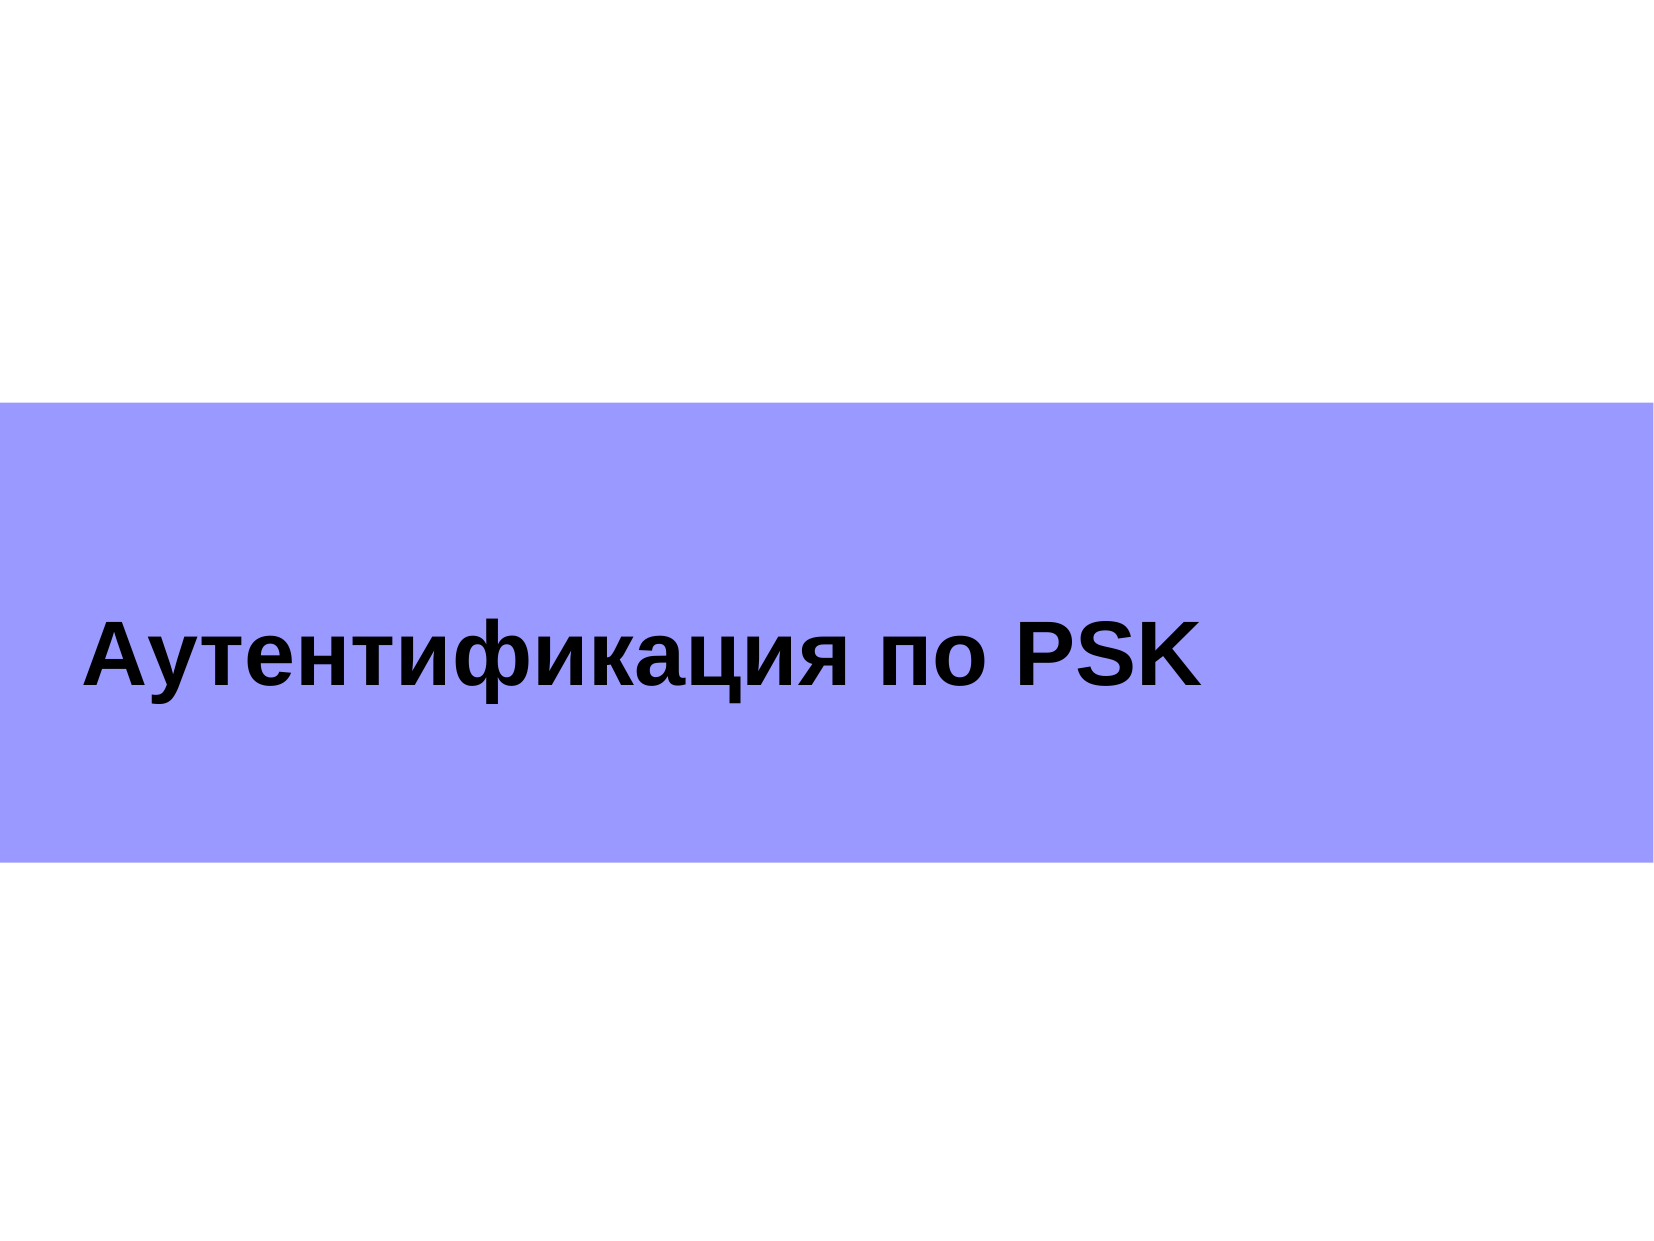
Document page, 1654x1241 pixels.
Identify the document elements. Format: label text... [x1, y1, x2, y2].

text_box Аутентификация по PSK [67, 600, 1530, 772]
